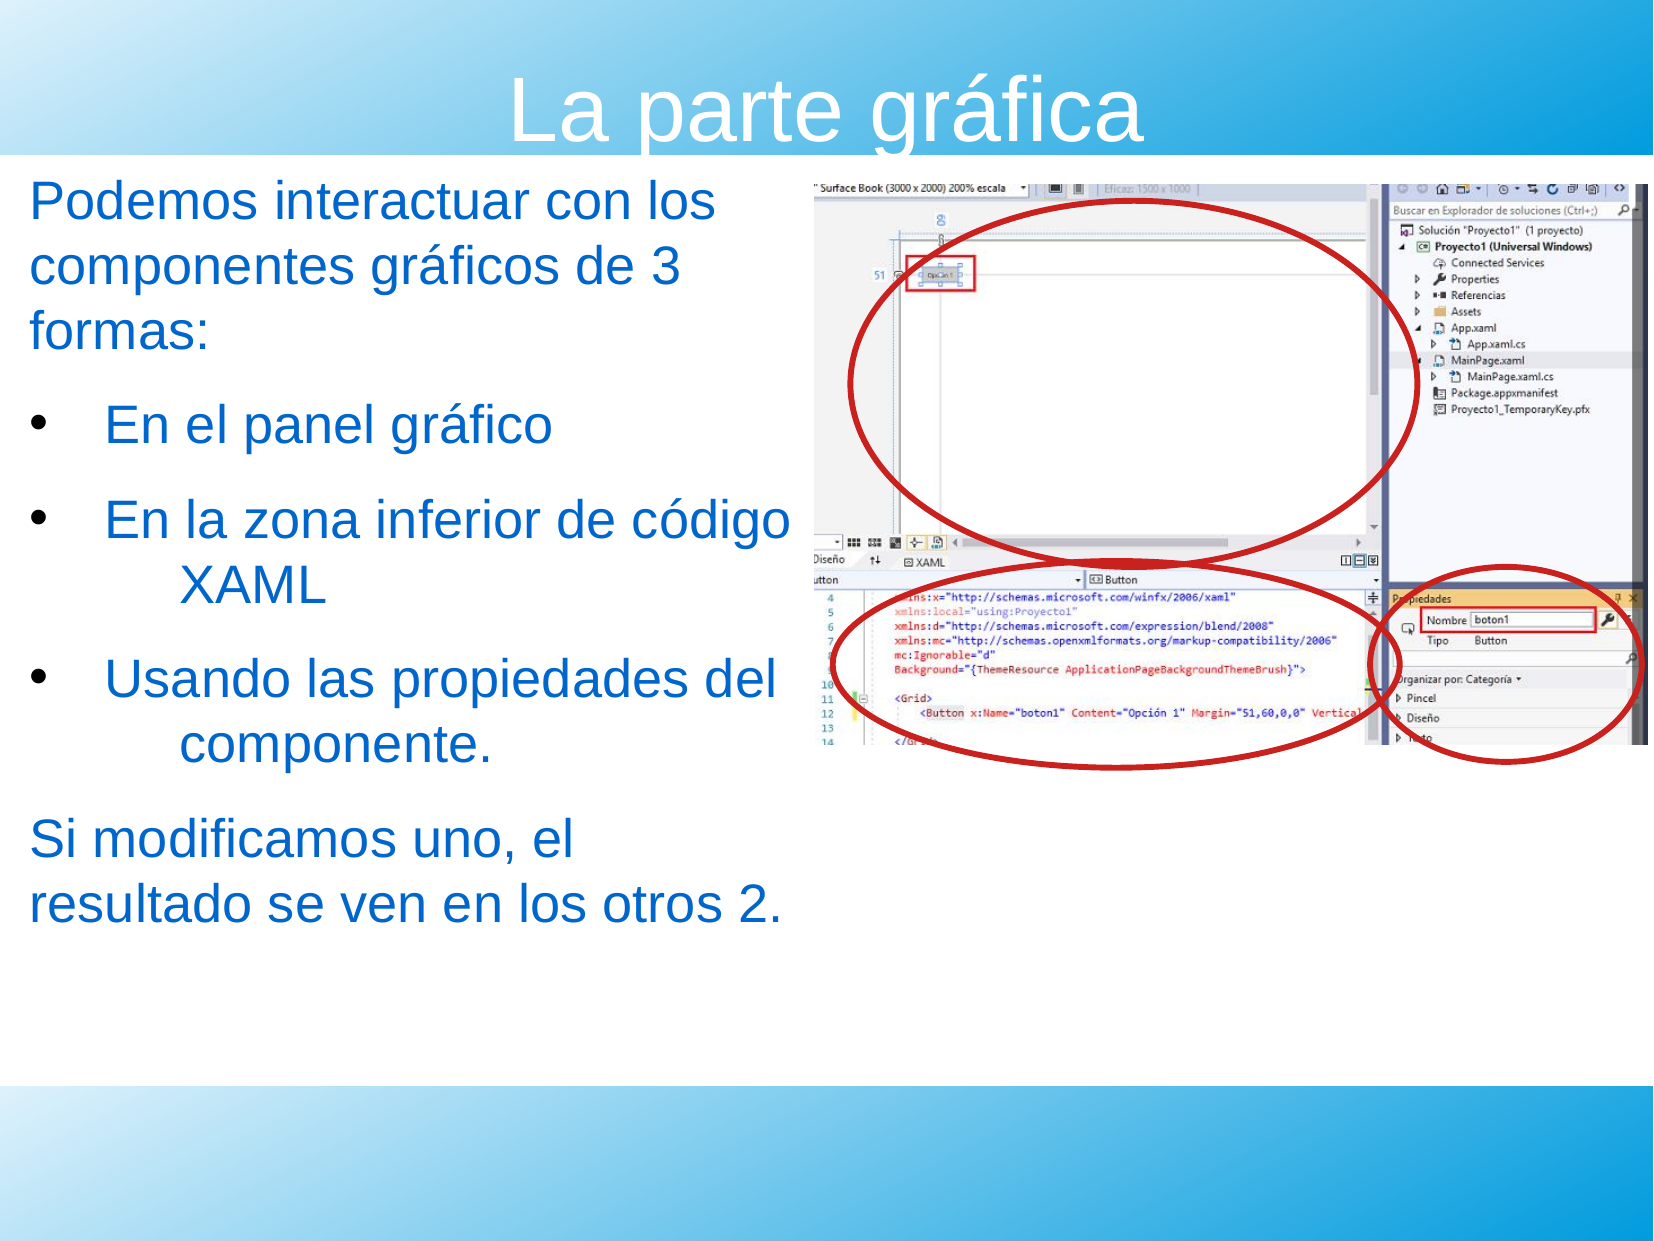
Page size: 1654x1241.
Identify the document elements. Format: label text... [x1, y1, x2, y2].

picture [836, 566, 1376, 745]
picture [854, 204, 1414, 561]
picture [1307, 708, 1421, 745]
picture [814, 184, 1648, 745]
picture [1374, 633, 1396, 696]
picture [1385, 570, 1638, 745]
list Podemos interactuar con los componentes gráficos de 3 formas: En el panel gráfico En la zona inferior de código XAML Usando las propiedades del componente. Si modificamos uno, el resultado se ven en los otros 2. [29, 165, 798, 981]
title La parte gráfica [82, 49, 1571, 155]
